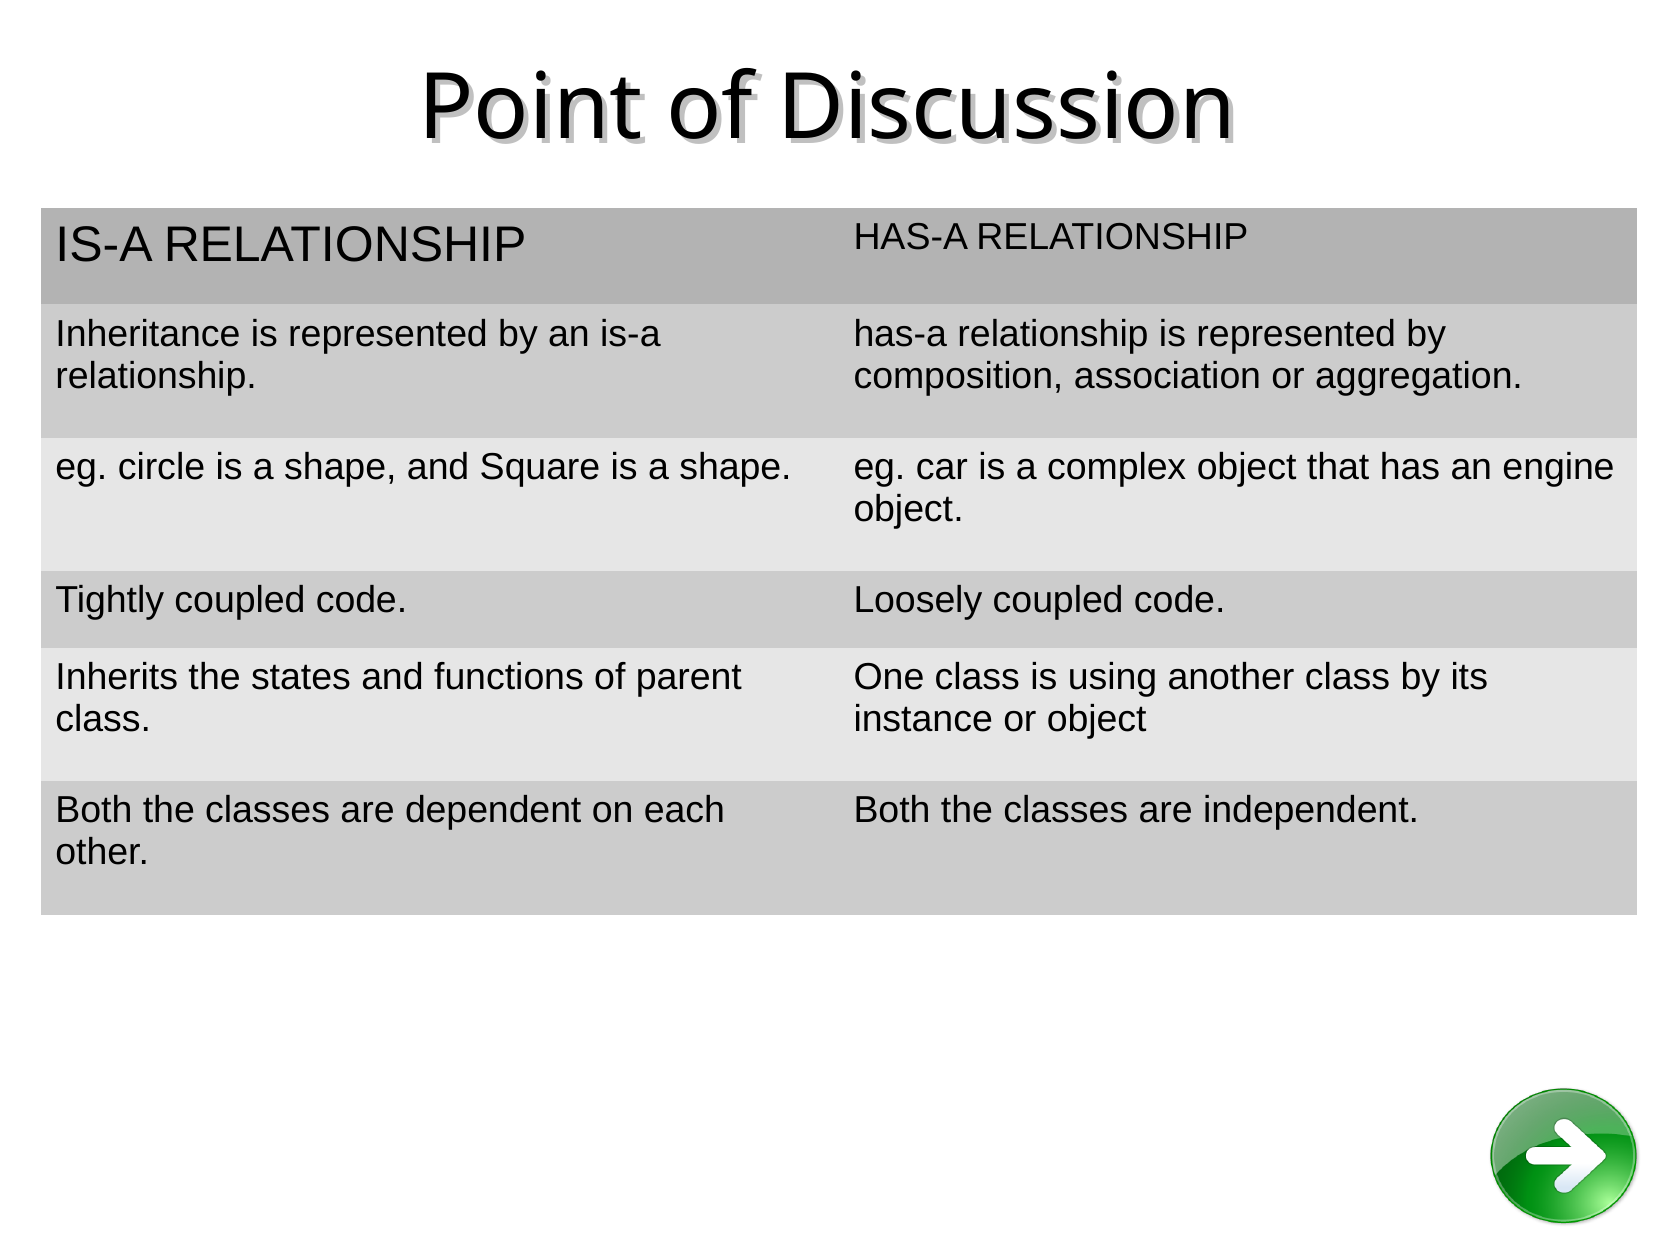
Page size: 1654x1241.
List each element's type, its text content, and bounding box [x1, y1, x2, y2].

table_header IS-A RELATIONSHIP [41, 208, 839, 304]
table_cell Inheritance is represented by an is-a relationship. [41, 304, 839, 438]
table_cell Both the classes are dependent on each other. [41, 781, 839, 915]
table_cell eg. circle is a shape, and Square is a shape. [41, 438, 839, 571]
table_cell Both the classes are independent. [839, 781, 1637, 915]
table_cell has-a relationship is represented by composition, association or aggregation. [839, 304, 1637, 438]
picture [1488, 1086, 1641, 1227]
table_cell eg. car is a complex object that has an engine object. [839, 438, 1637, 571]
table_cell Tightly coupled code. [41, 571, 839, 648]
table_cell One class is using another class by its instance or object [839, 648, 1637, 781]
title Point of Discussion [70, 0, 1560, 208]
table_header HAS-A RELATIONSHIP [839, 208, 1637, 304]
table_cell Loosely coupled code. [839, 571, 1637, 648]
table_cell Inherits the states and functions of parent class. [41, 648, 839, 781]
